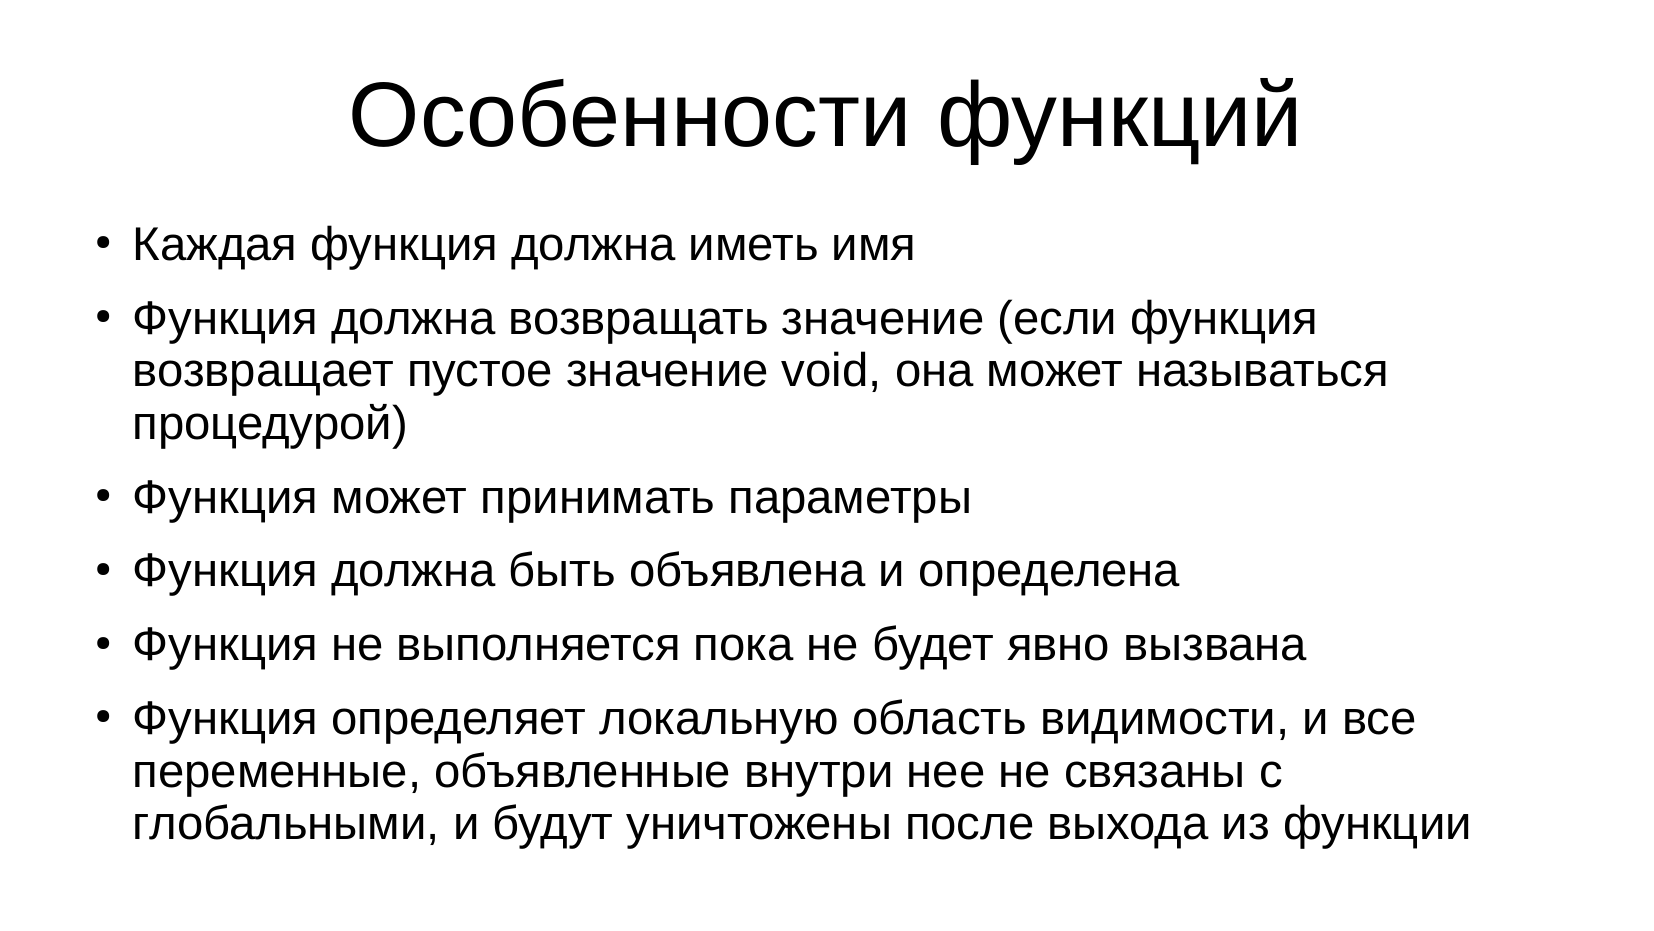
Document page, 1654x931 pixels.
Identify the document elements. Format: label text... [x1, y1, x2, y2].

title Особенности функций [82, 37, 1571, 193]
list Каждая функция должна иметь имя Функция должна возвращать значение (если функция возвращает пустое значение void, она может называться процедурой) Функция может принимать параметры Функция должна быть объявлена и определена Функция не выполняется пока не будет явно вызвана Функция определяет локальную область видимости, и все переменные, объявленные внутри нее не связаны с глобальными, и будут уничтожены после выхода из функции [82, 217, 1571, 857]
